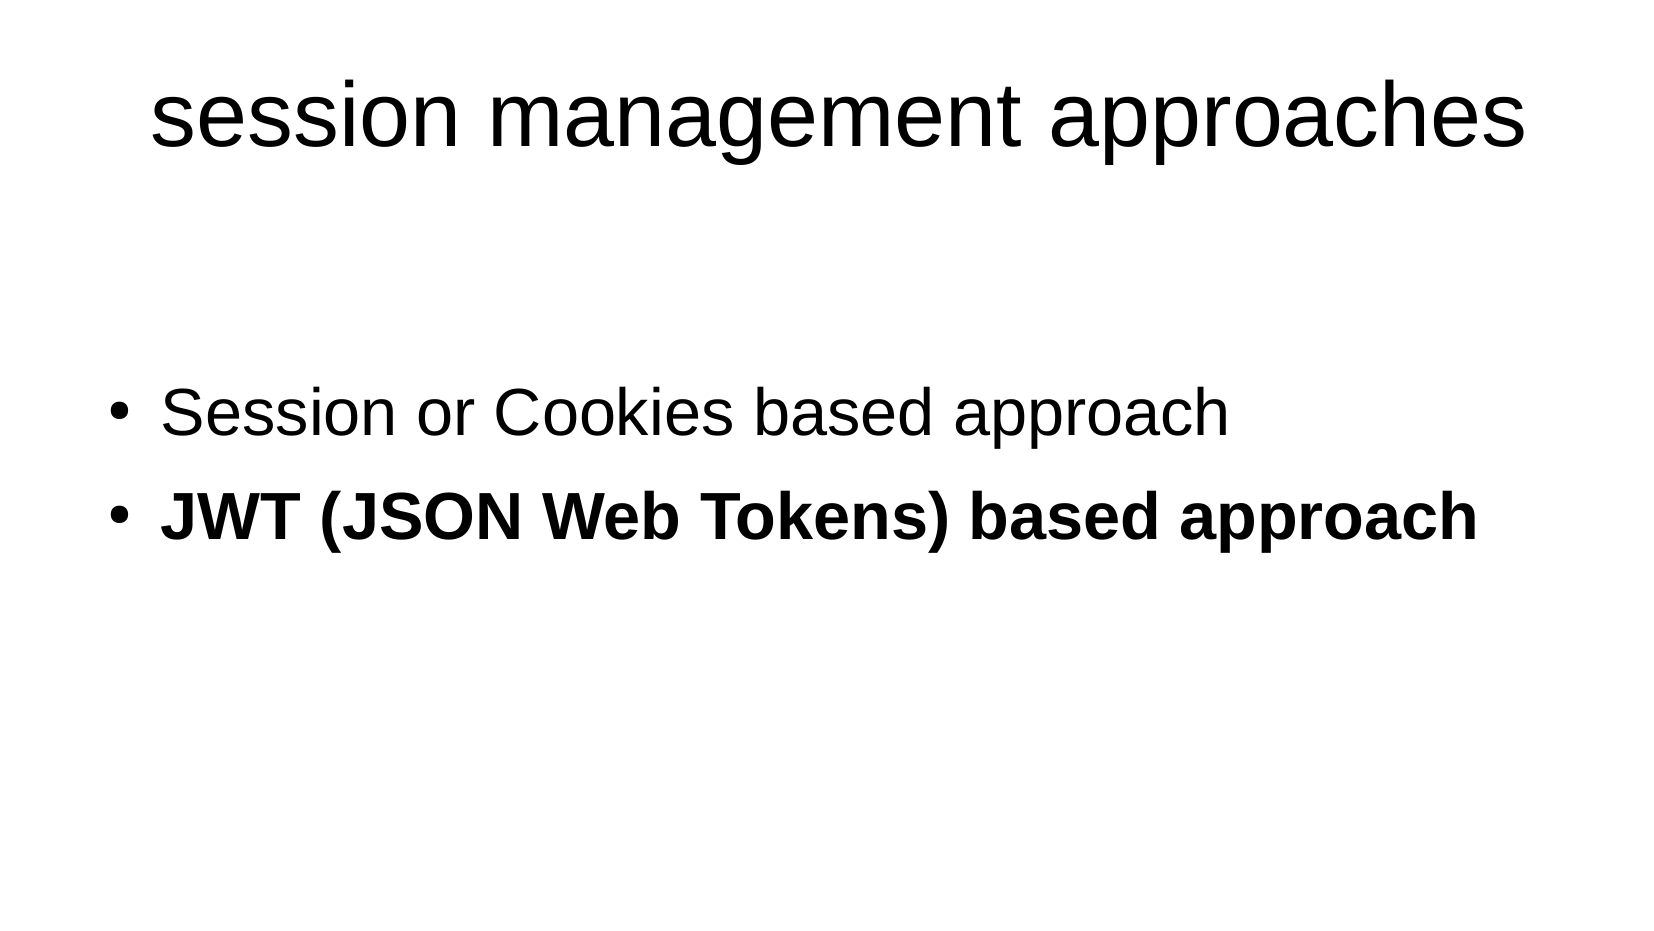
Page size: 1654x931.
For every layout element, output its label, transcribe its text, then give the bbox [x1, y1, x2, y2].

list Session or Cookies based approach JWT (JSON Web Tokens) based approach [90, 375, 1579, 915]
title session management approaches [82, 37, 1571, 193]
